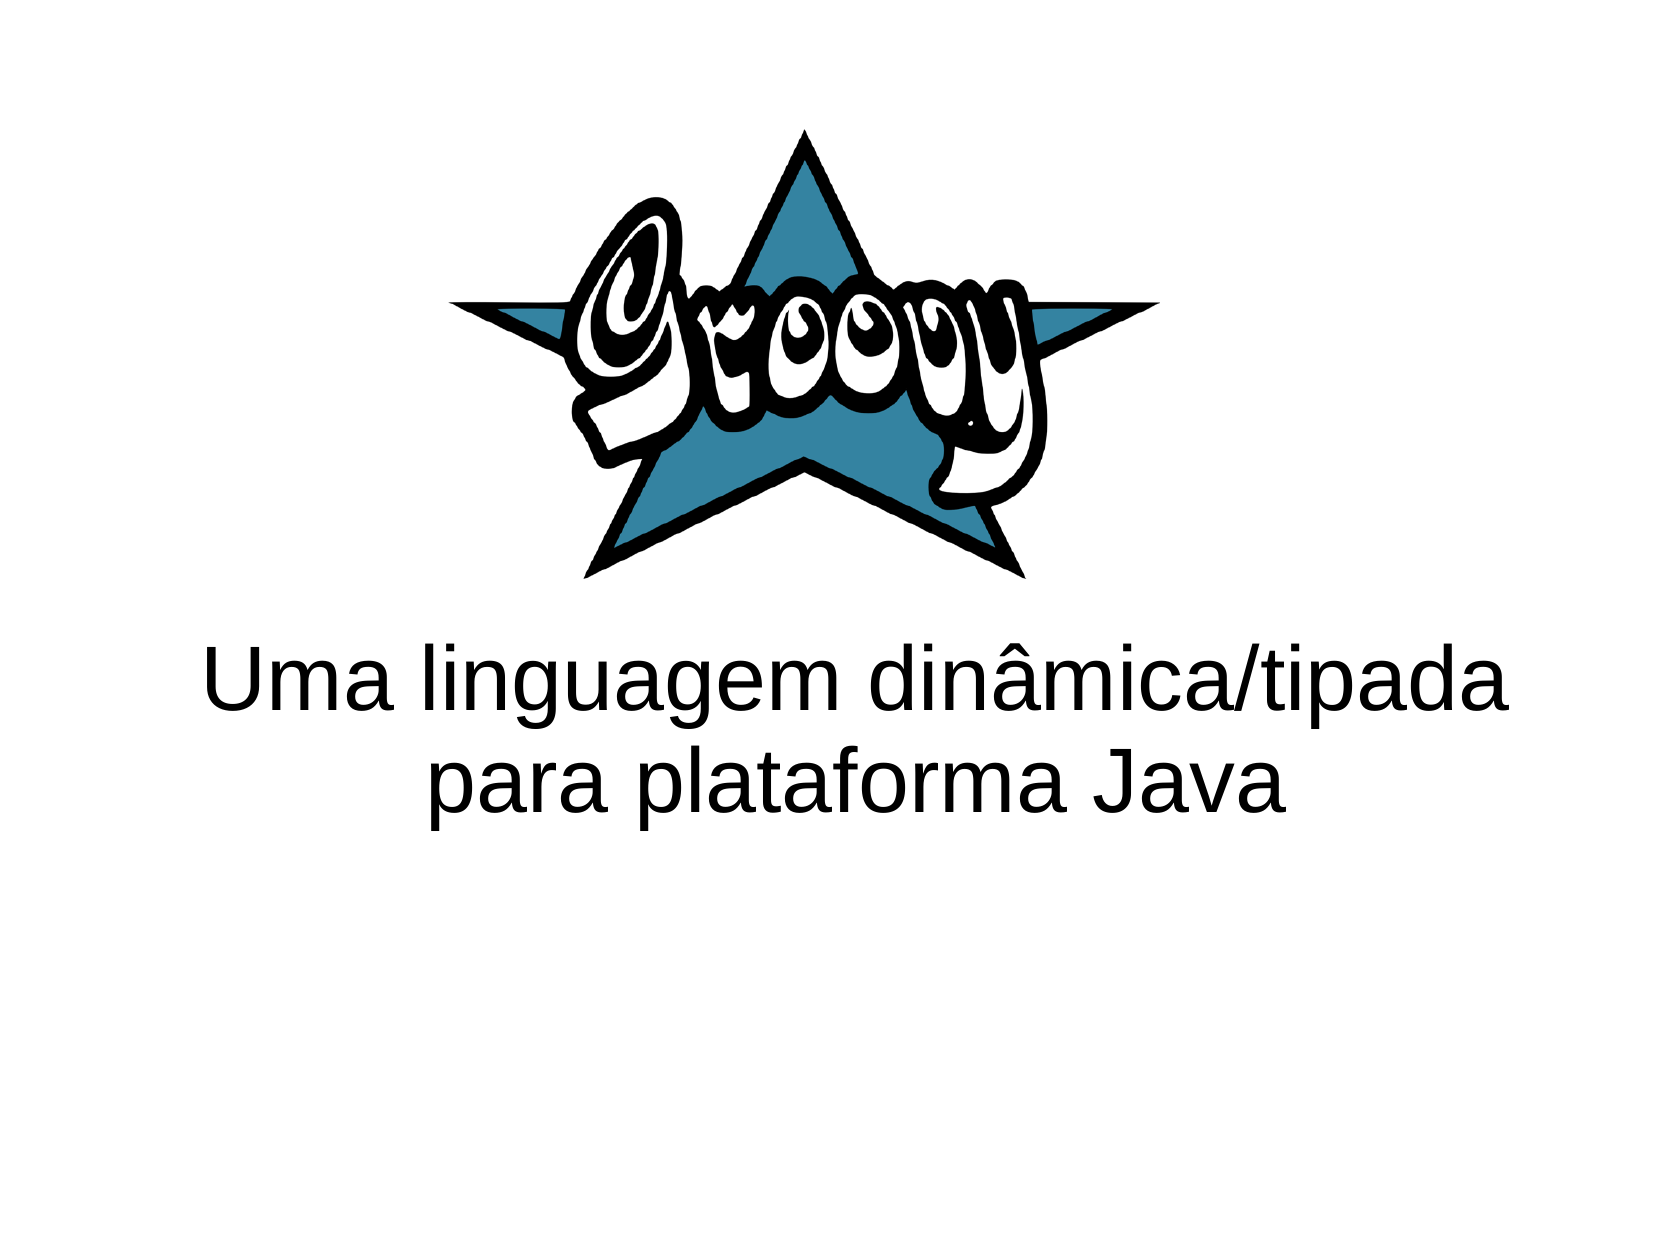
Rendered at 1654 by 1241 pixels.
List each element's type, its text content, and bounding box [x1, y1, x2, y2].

title Uma linguagem dinâmica/tipada para plataforma Java [94, 625, 1583, 834]
picture [448, 129, 1170, 579]
